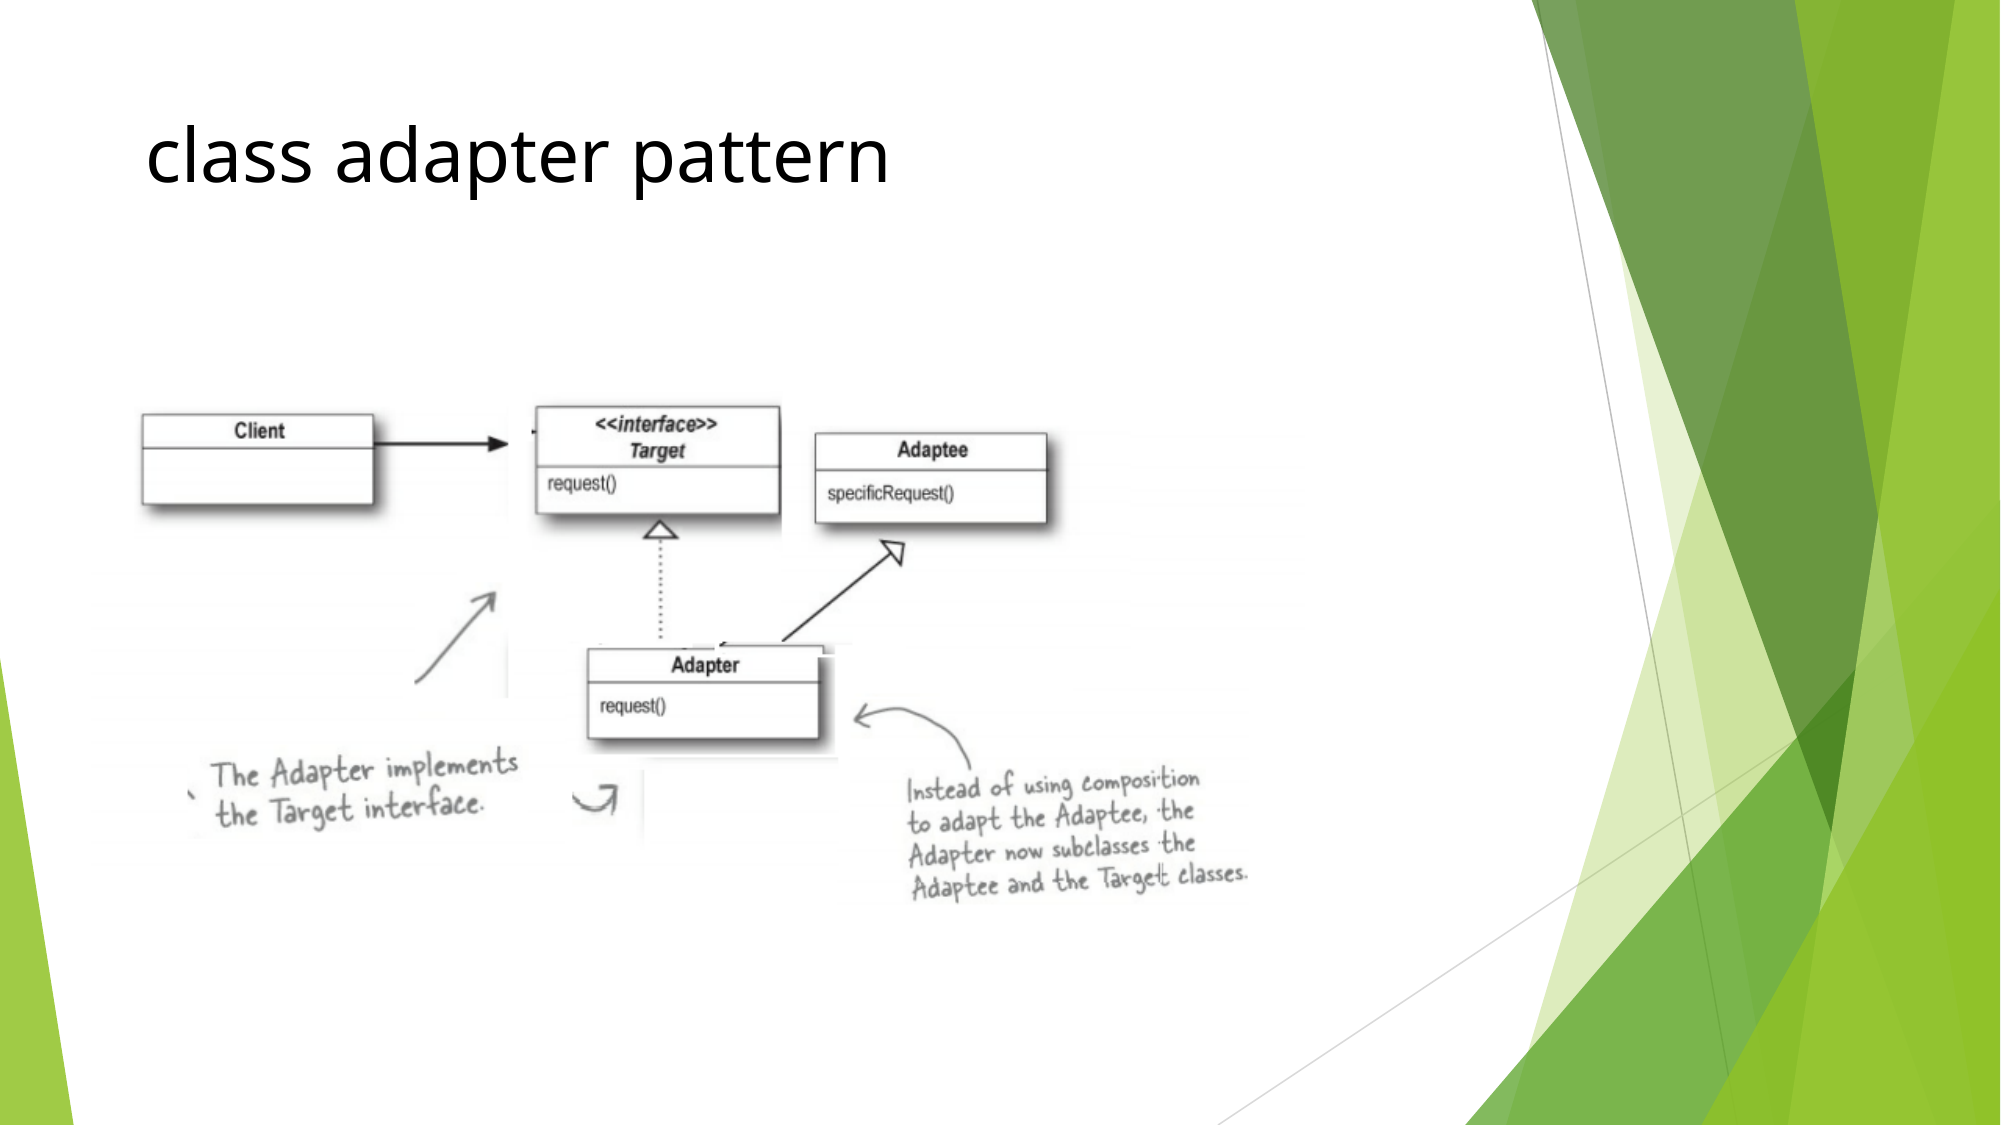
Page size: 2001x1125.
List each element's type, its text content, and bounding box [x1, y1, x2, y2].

picture [91, 370, 1334, 1026]
title class adapter pattern [111, 99, 1522, 317]
